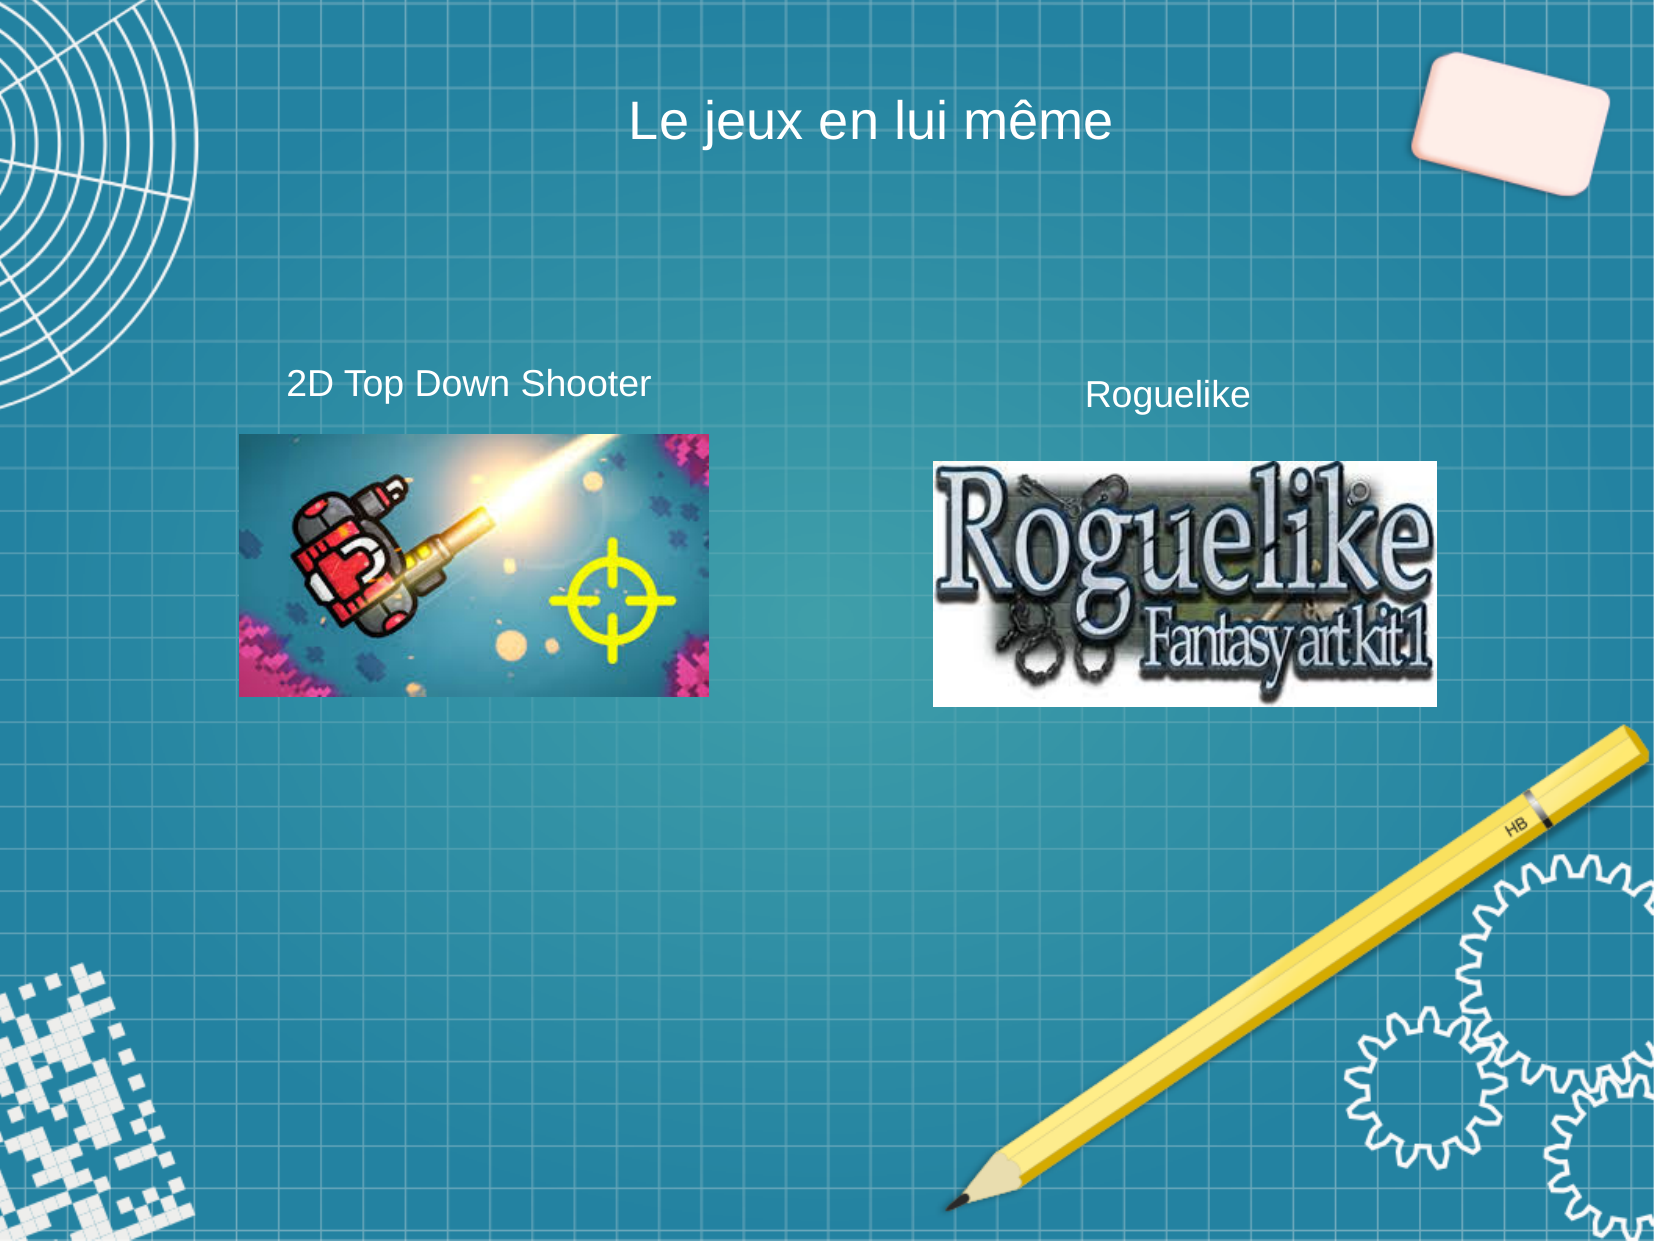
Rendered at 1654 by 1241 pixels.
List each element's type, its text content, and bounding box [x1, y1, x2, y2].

picture [0, 0, 1654, 1241]
text_box Roguelike [1070, 366, 1295, 423]
text_box 2D Top Down Shooter [271, 355, 745, 497]
text_box Le jeux en lui même [614, 82, 1193, 219]
